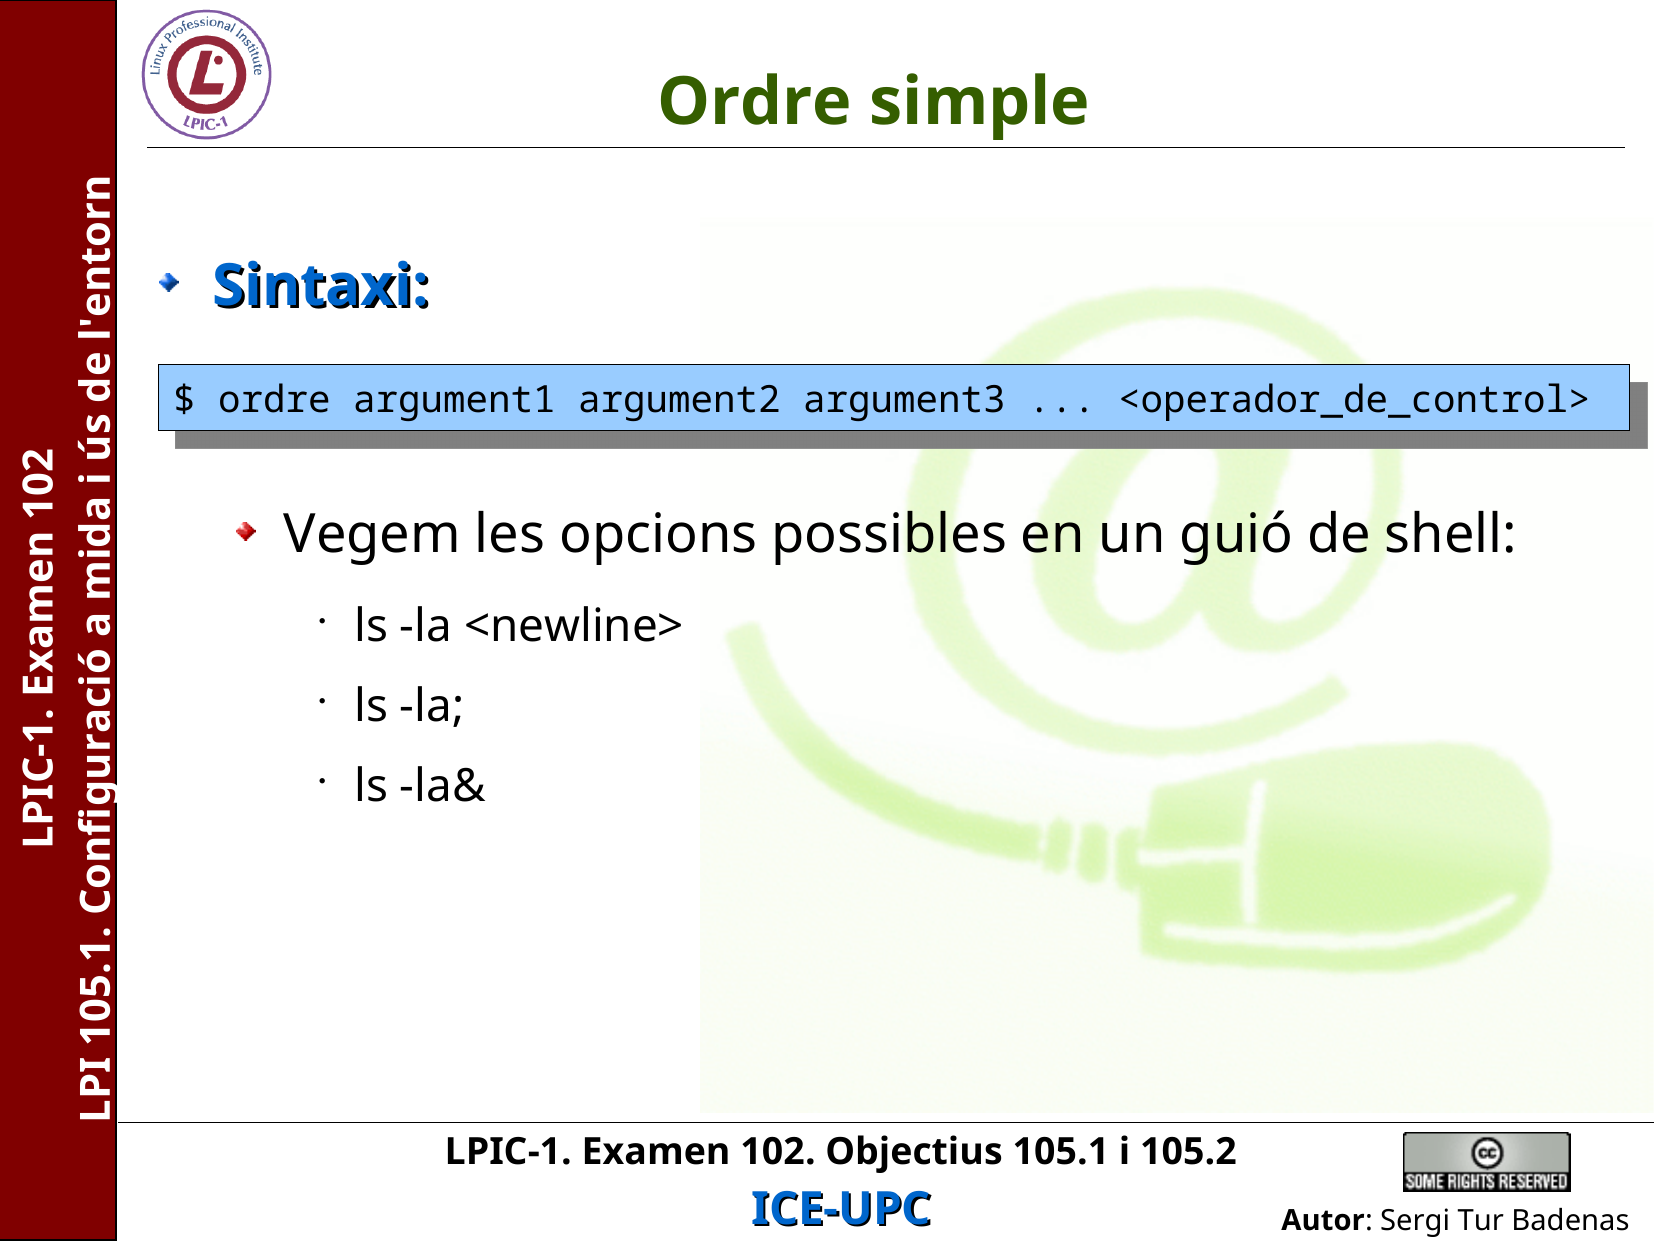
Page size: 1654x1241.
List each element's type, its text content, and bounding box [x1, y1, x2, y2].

text_box $ ordre argument1 argument2 argument3 ... <operador_de_control> [158, 364, 1630, 429]
picture [1403, 1132, 1571, 1192]
list Sintaxi: Vegem les opcions possibles en un guió de shell: ls -la <newline> ls -la; ls -la& [141, 242, 1630, 1093]
title Ordre simple [129, 49, 1619, 148]
picture [700, 217, 1654, 1113]
picture [135, 5, 277, 49]
